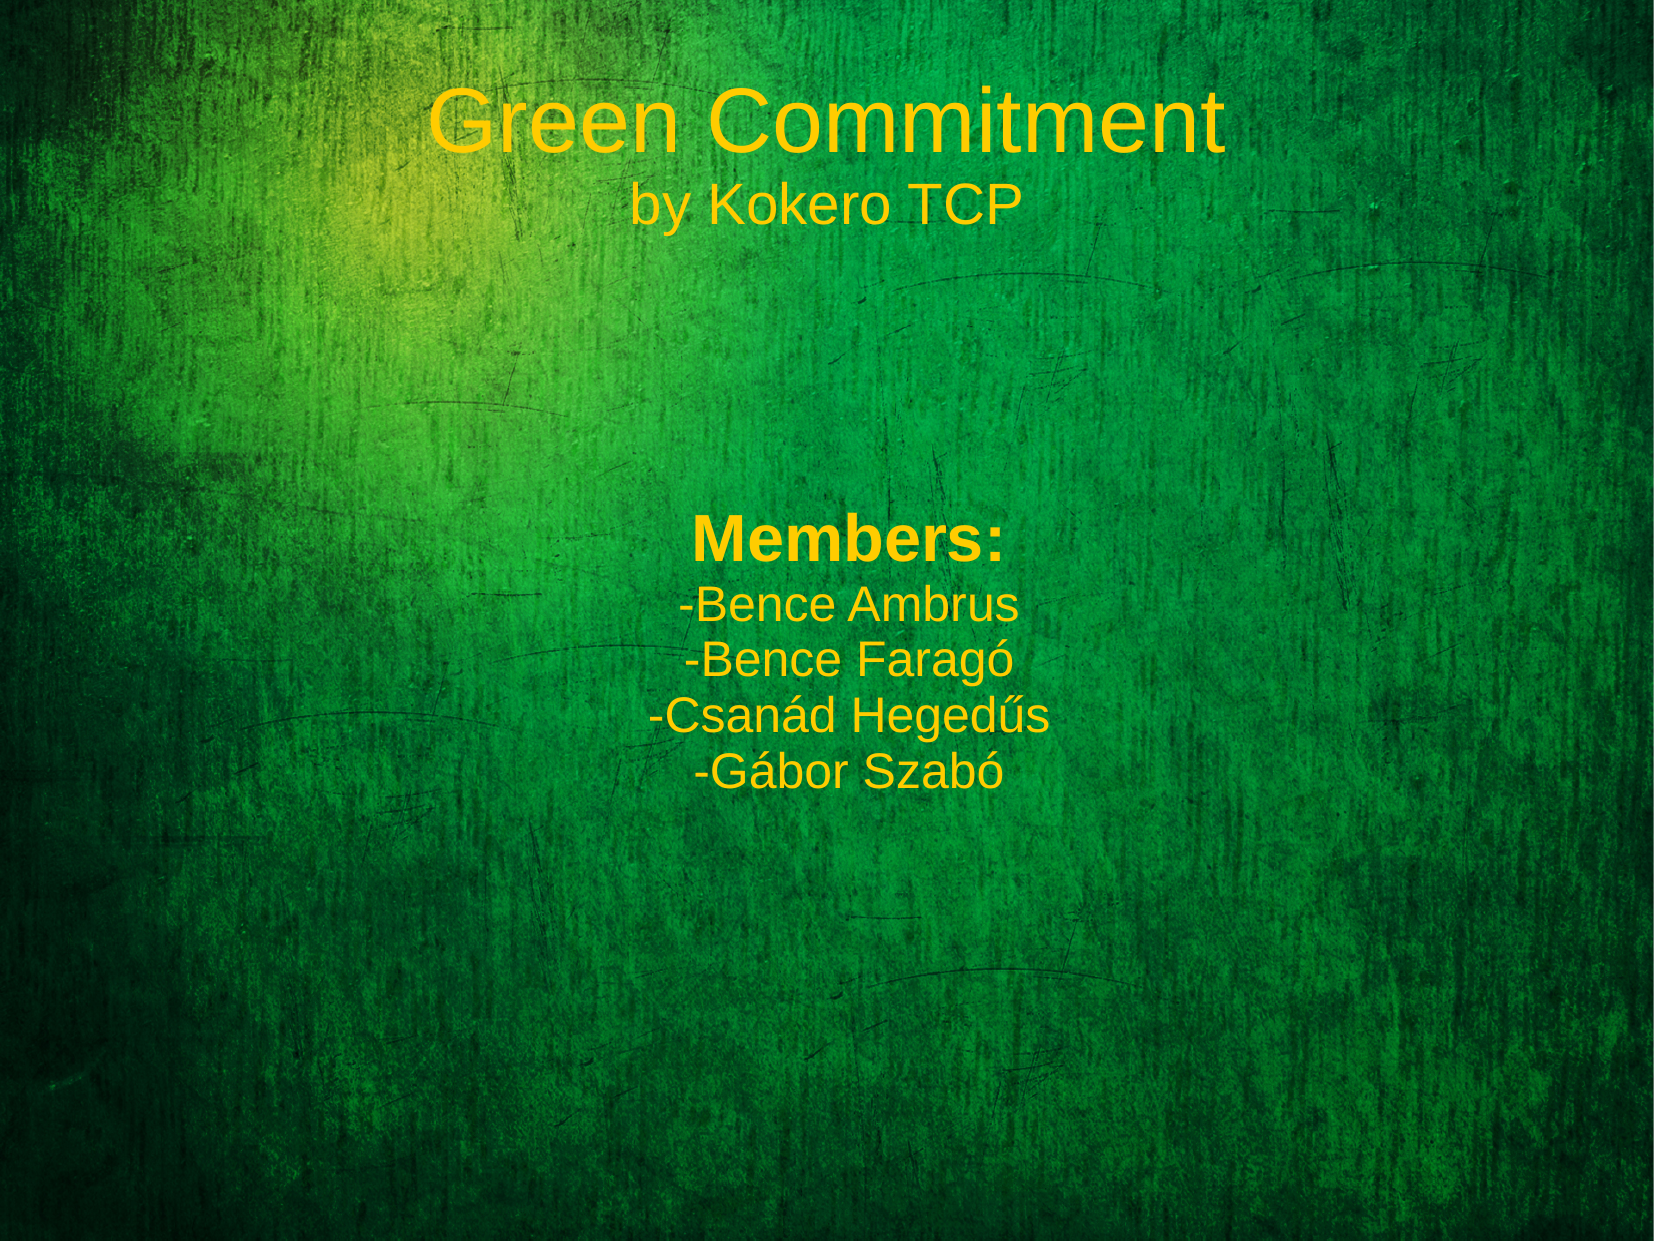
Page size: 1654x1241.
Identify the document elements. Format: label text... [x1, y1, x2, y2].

subtitle Members: -Bence Ambrus -Bence Faragó -Csanád Hegedűs -Gábor Szabó [105, 290, 1594, 1010]
picture [0, 0, 1654, 1241]
title Green Commitment by Kokero TCP [82, 49, 1571, 257]
